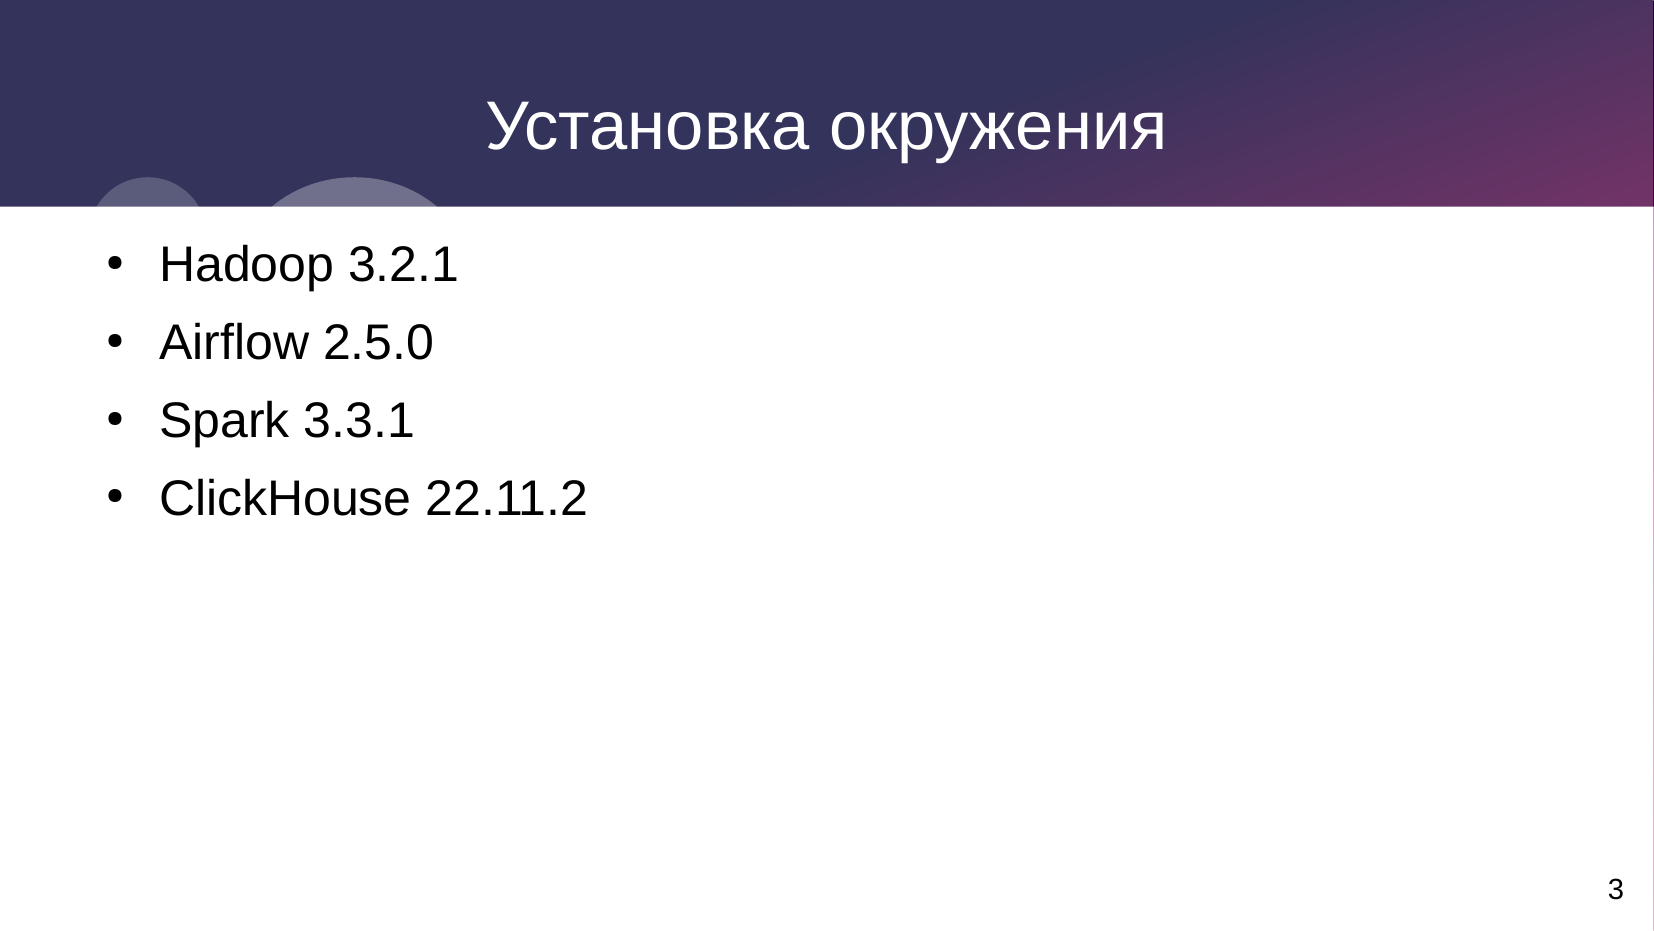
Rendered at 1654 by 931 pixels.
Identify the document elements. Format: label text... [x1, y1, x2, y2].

list Hadoop 3.2.1 Airflow 2.5.0 Spark 3.3.1 ClickHouse 22.11.2 [88, 236, 1565, 827]
title Установка окружения [88, 44, 1565, 207]
